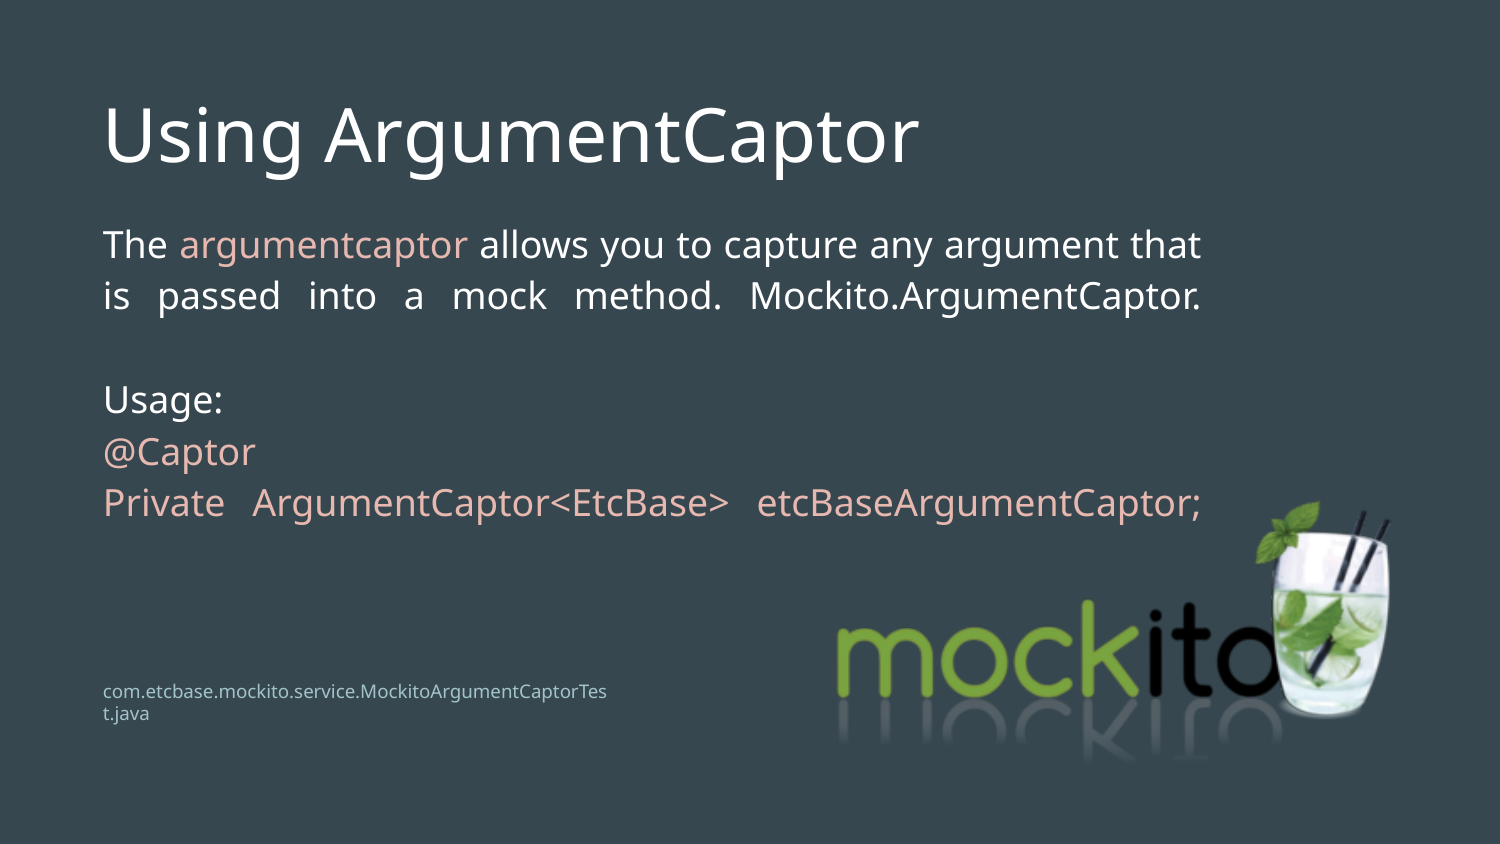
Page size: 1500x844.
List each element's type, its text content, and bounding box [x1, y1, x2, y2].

title Using ArgumentCaptor [87, 72, 1126, 198]
picture [772, 459, 1463, 797]
title The argumentcaptor allows you to capture any argument that is passed into a mock method. Mockito.ArgumentCaptor. Usage: @Captor Private ArgumentCaptor<EtcBase> etcBaseArgumentCaptor; [87, 198, 1218, 692]
title com.etcbase.mockito.service.MockitoArgumentCaptorTest.java [87, 664, 626, 718]
